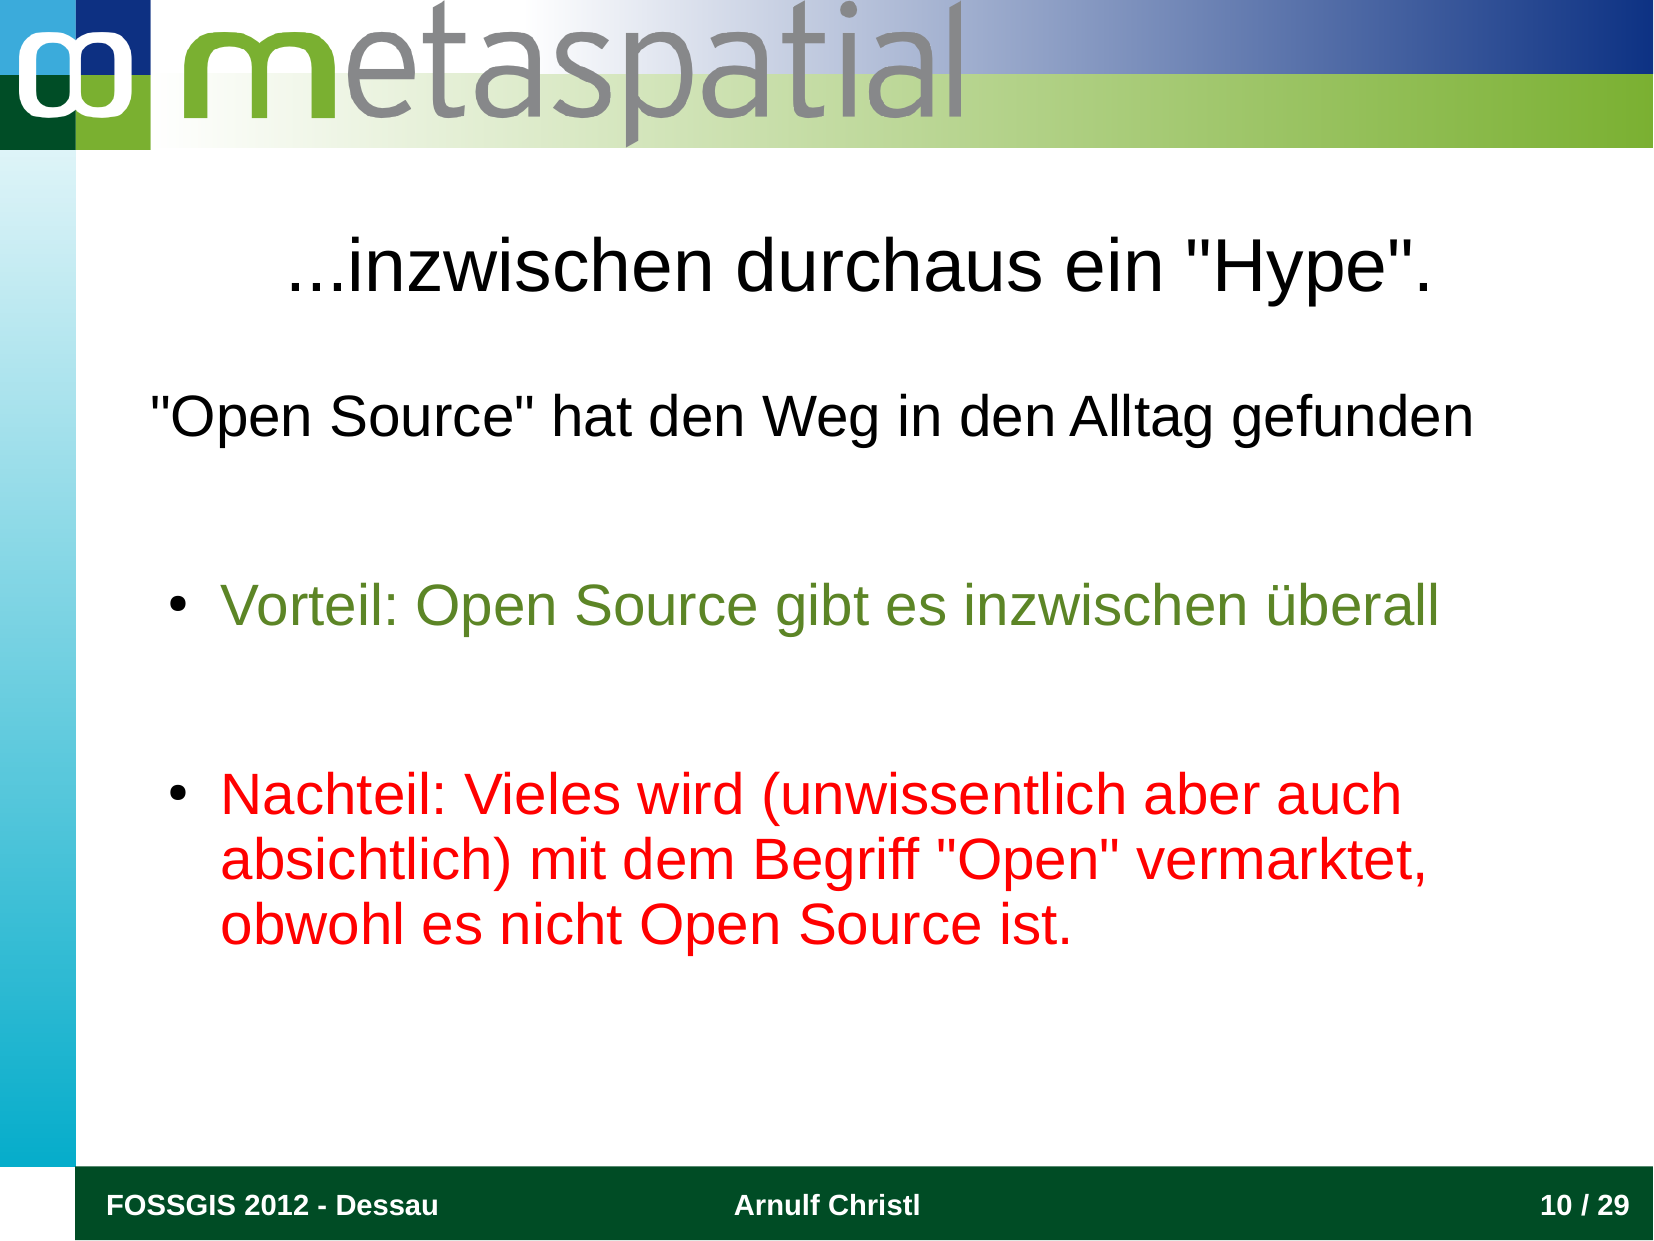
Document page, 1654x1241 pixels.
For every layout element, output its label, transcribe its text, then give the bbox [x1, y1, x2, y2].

title ...inzwischen durchaus ein "Hype". [150, 161, 1571, 369]
picture [0, 0, 961, 150]
list "Open Source" hat den Weg in den Alltag gefunden Vorteil: Open Source gibt es inzwischen überall Nachteil: Vieles wird (unwissentlich aber auch absichtlich) mit dem Begriff "Open" vermarktet, obwohl es nicht Open Source ist. [150, 383, 1613, 1126]
